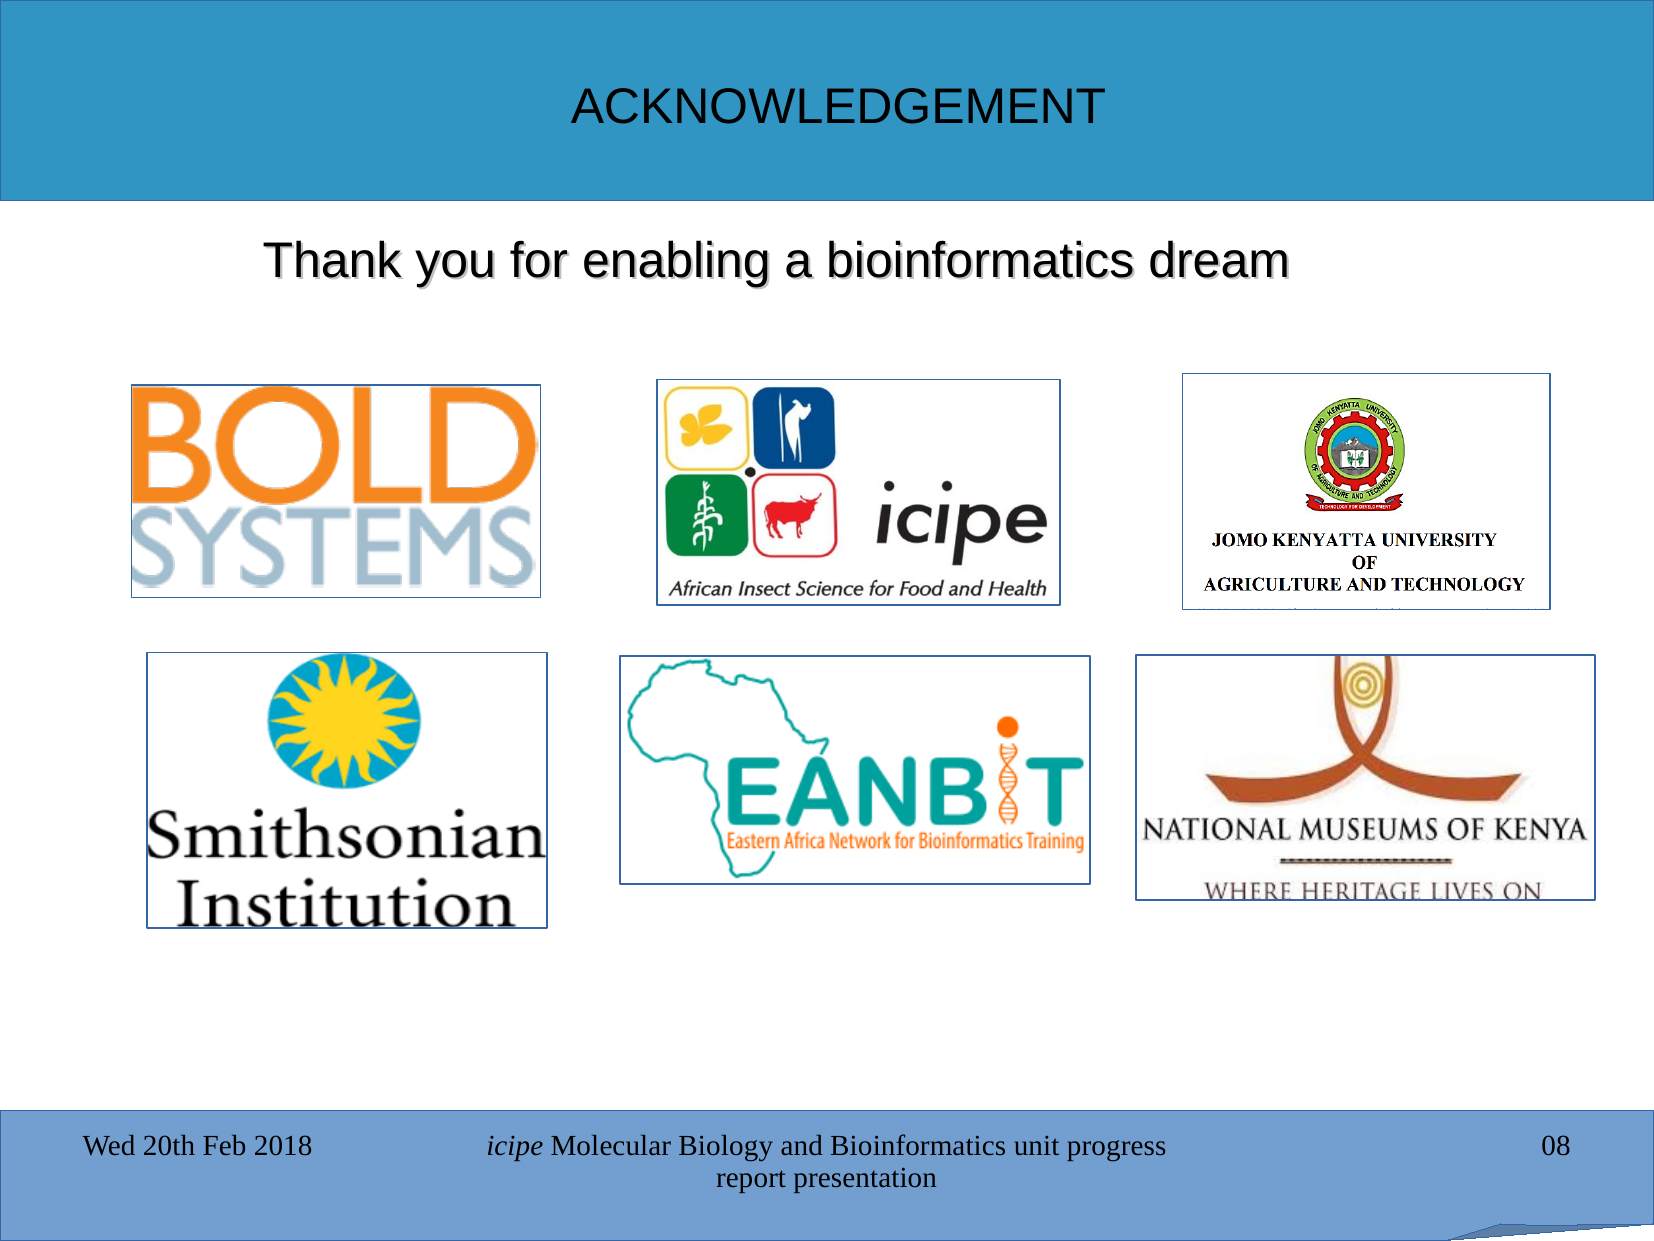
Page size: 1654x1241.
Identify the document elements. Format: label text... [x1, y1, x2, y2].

picture [147, 653, 547, 928]
picture [620, 656, 1090, 883]
picture [132, 385, 540, 597]
picture [1136, 655, 1595, 900]
picture [1183, 374, 1550, 609]
picture [657, 380, 1060, 604]
text_box Thank you for enabling a bioinformatics dream [248, 224, 1441, 331]
text_box ACKNOWLEDGEMENT [153, 70, 1524, 201]
